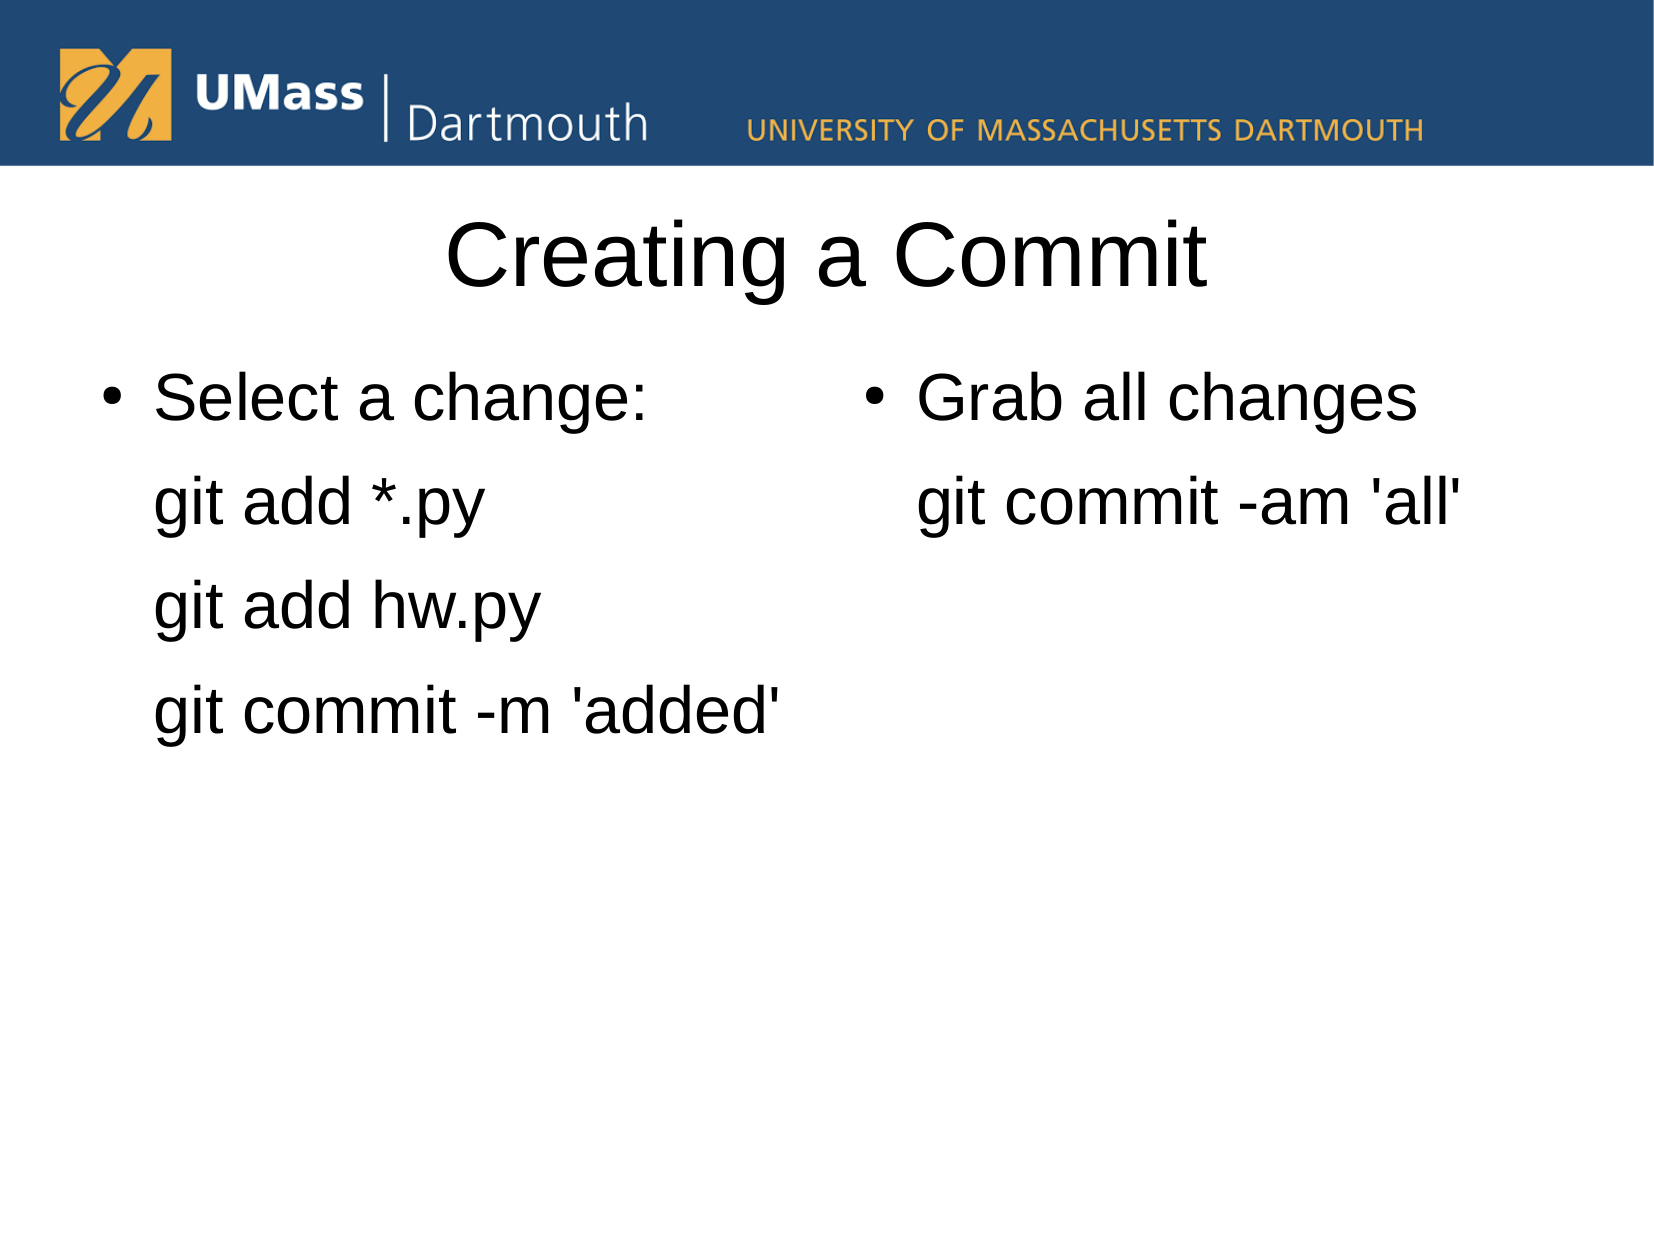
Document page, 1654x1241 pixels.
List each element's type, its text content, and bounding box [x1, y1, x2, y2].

title Creating a Commit [82, 180, 1571, 331]
list Select a change: git add *.py git add hw.py git commit -m 'added' [82, 360, 809, 1010]
list Grab all changes git commit -am 'all' [845, 360, 1572, 1010]
picture [0, 0, 1654, 166]
